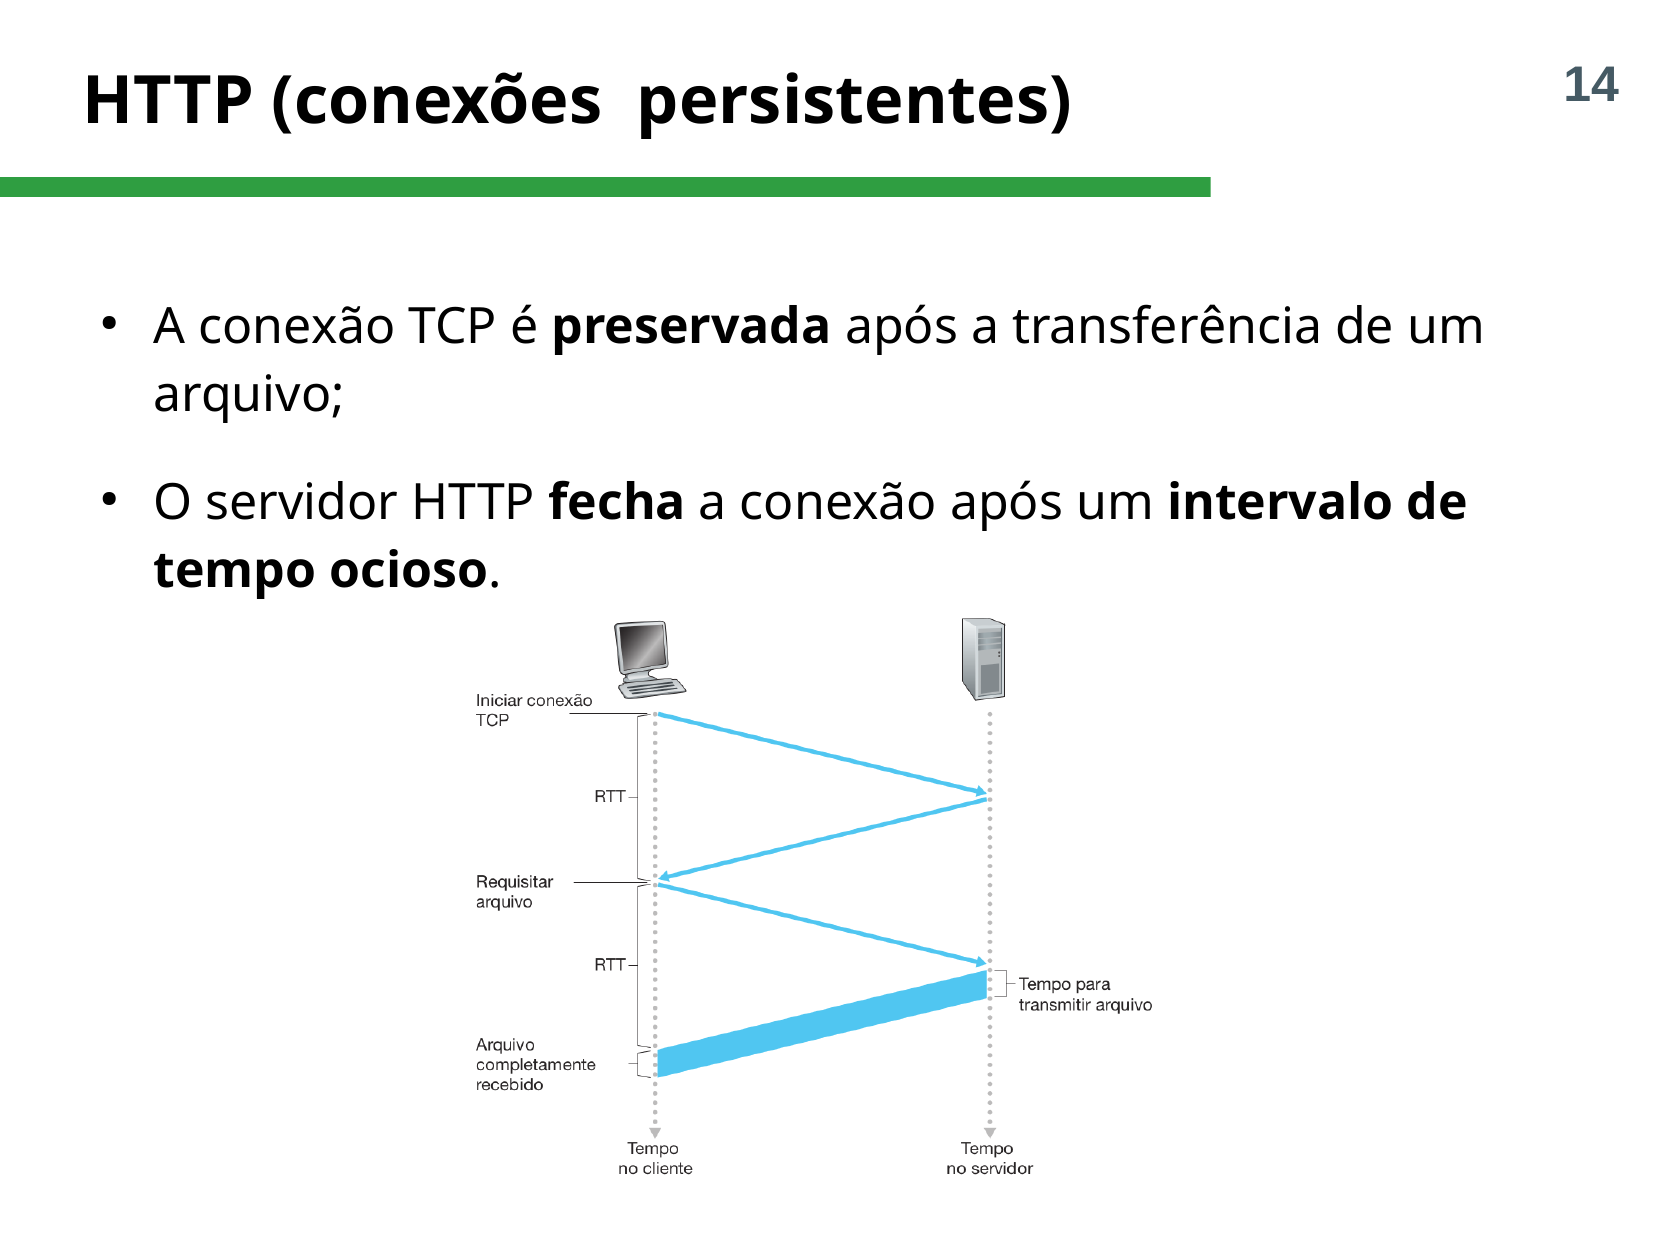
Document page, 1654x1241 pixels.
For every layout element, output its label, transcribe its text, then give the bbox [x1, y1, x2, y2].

picture [454, 602, 1170, 1226]
title HTTP (conexões persistentes) [82, 0, 1241, 202]
list A conexão TCP é preservada após a transferência de um arquivo; O servidor HTTP fecha a conexão após um intervalo de tempo ocioso. [82, 290, 1571, 1211]
